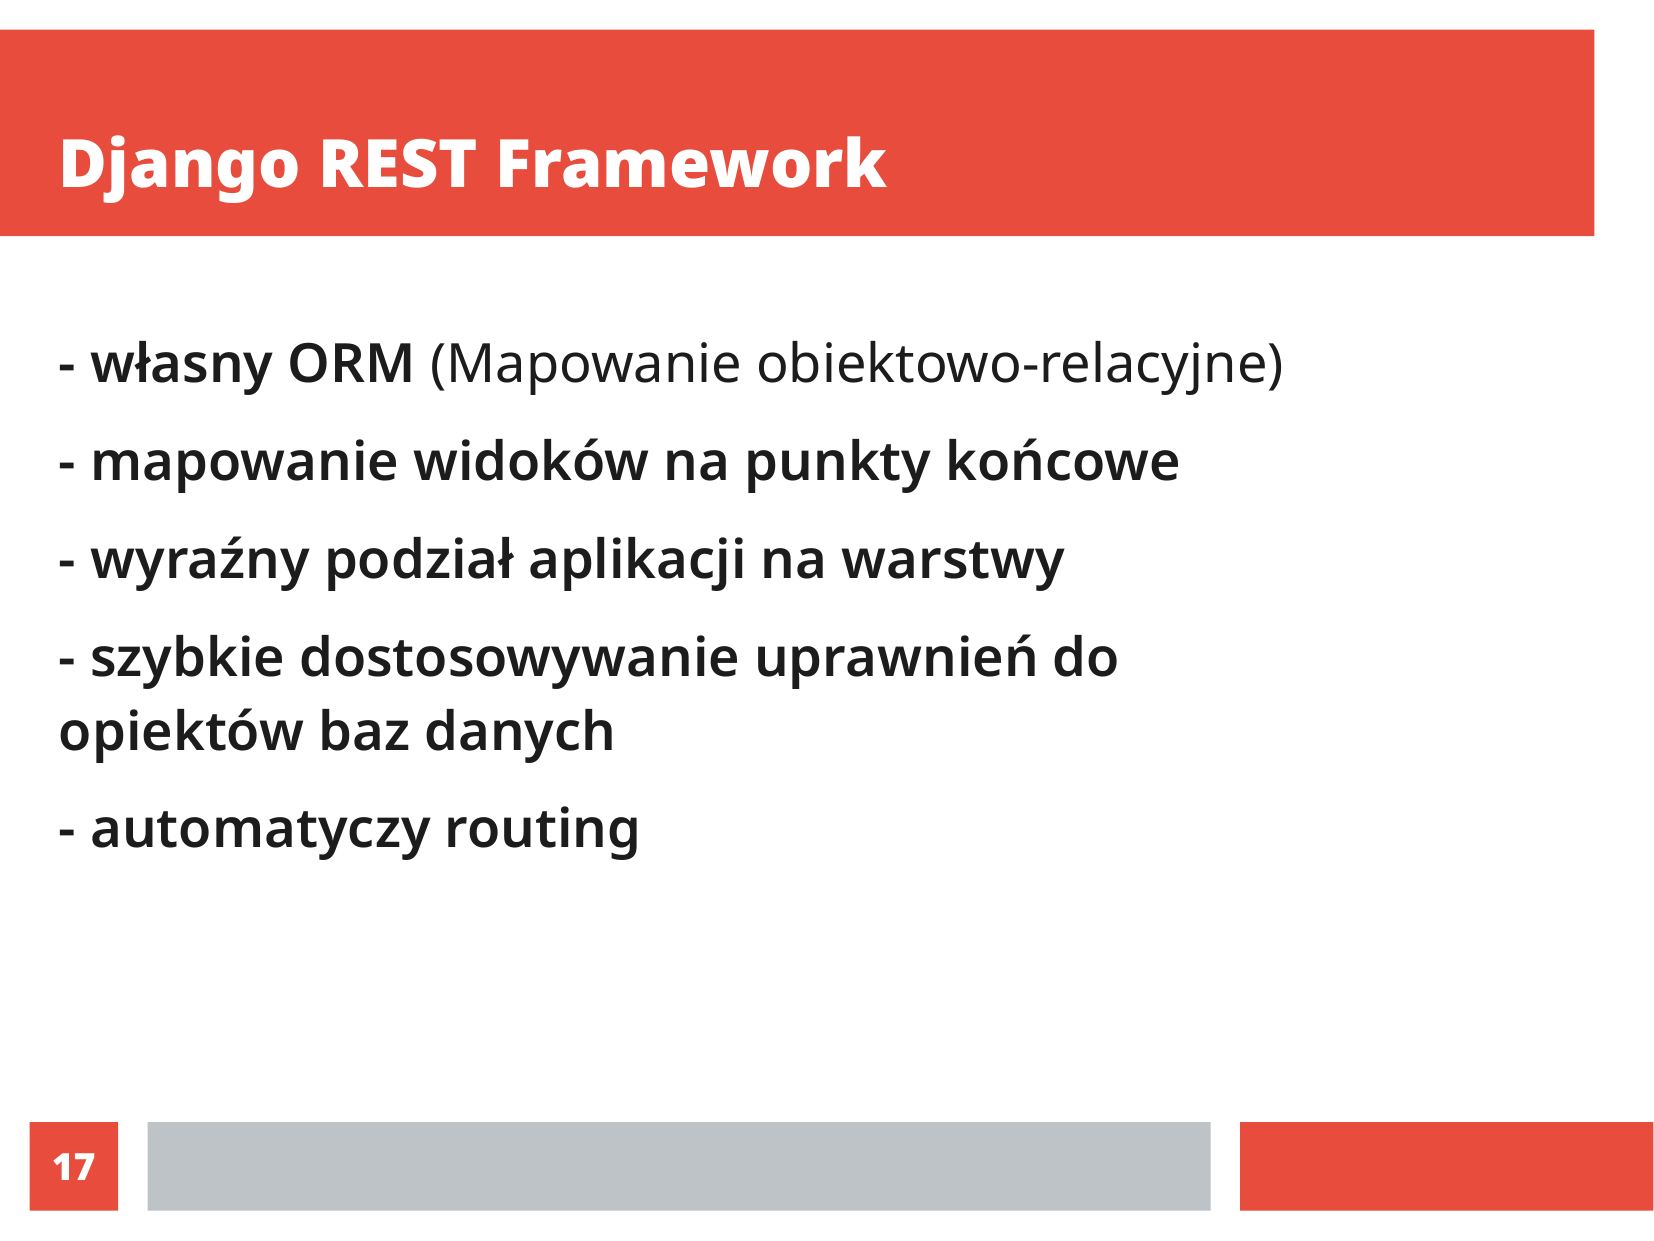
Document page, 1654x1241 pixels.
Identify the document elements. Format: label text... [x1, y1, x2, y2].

title Django REST Framework [59, 59, 1595, 207]
list - własny ORM (Mapowanie obiektowo-relacyjne) - mapowanie widoków na punkty końcowe - wyraźny podział aplikacji na warstwy - szybkie dostosowywanie uprawnień do opiektów baz danych - automatyczy routing [59, 324, 1565, 1093]
